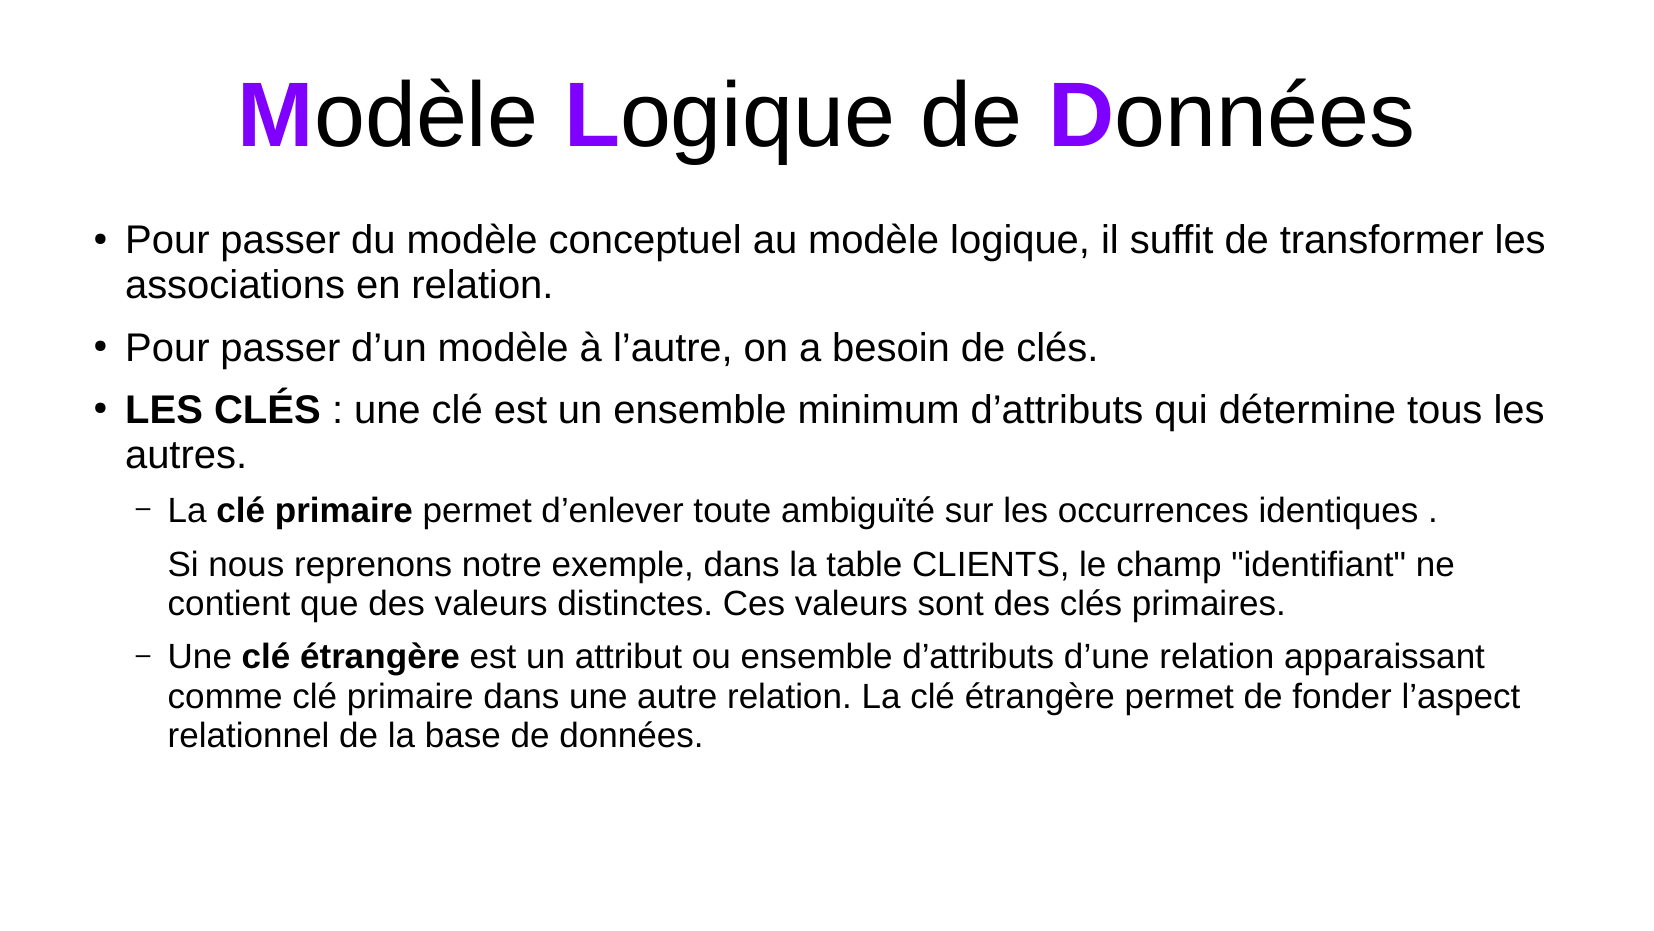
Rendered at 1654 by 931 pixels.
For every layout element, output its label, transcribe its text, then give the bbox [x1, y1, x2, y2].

list Pour passer du modèle conceptuel au modèle logique, il suffit de transformer les associations en relation. Pour passer d’un modèle à l’autre, on a besoin de clés. LES CLÉS : une clé est un ensemble minimum d’attributs qui détermine tous les autres. La clé primaire permet d’enlever toute ambiguïté sur les occurrences identiques . Si nous reprenons notre exemple, dans la table CLIENTS, le champ "identifiant" ne contient que des valeurs distinctes. Ces valeurs sont des clés primaires. Une clé étrangère est un attribut ou ensemble d’attributs d’une relation apparaissant comme clé primaire dans une autre relation. La clé étrangère permet de fonder l’aspect relationnel de la base de données. [82, 217, 1571, 758]
title Modèle Logique de Données [82, 37, 1571, 193]
